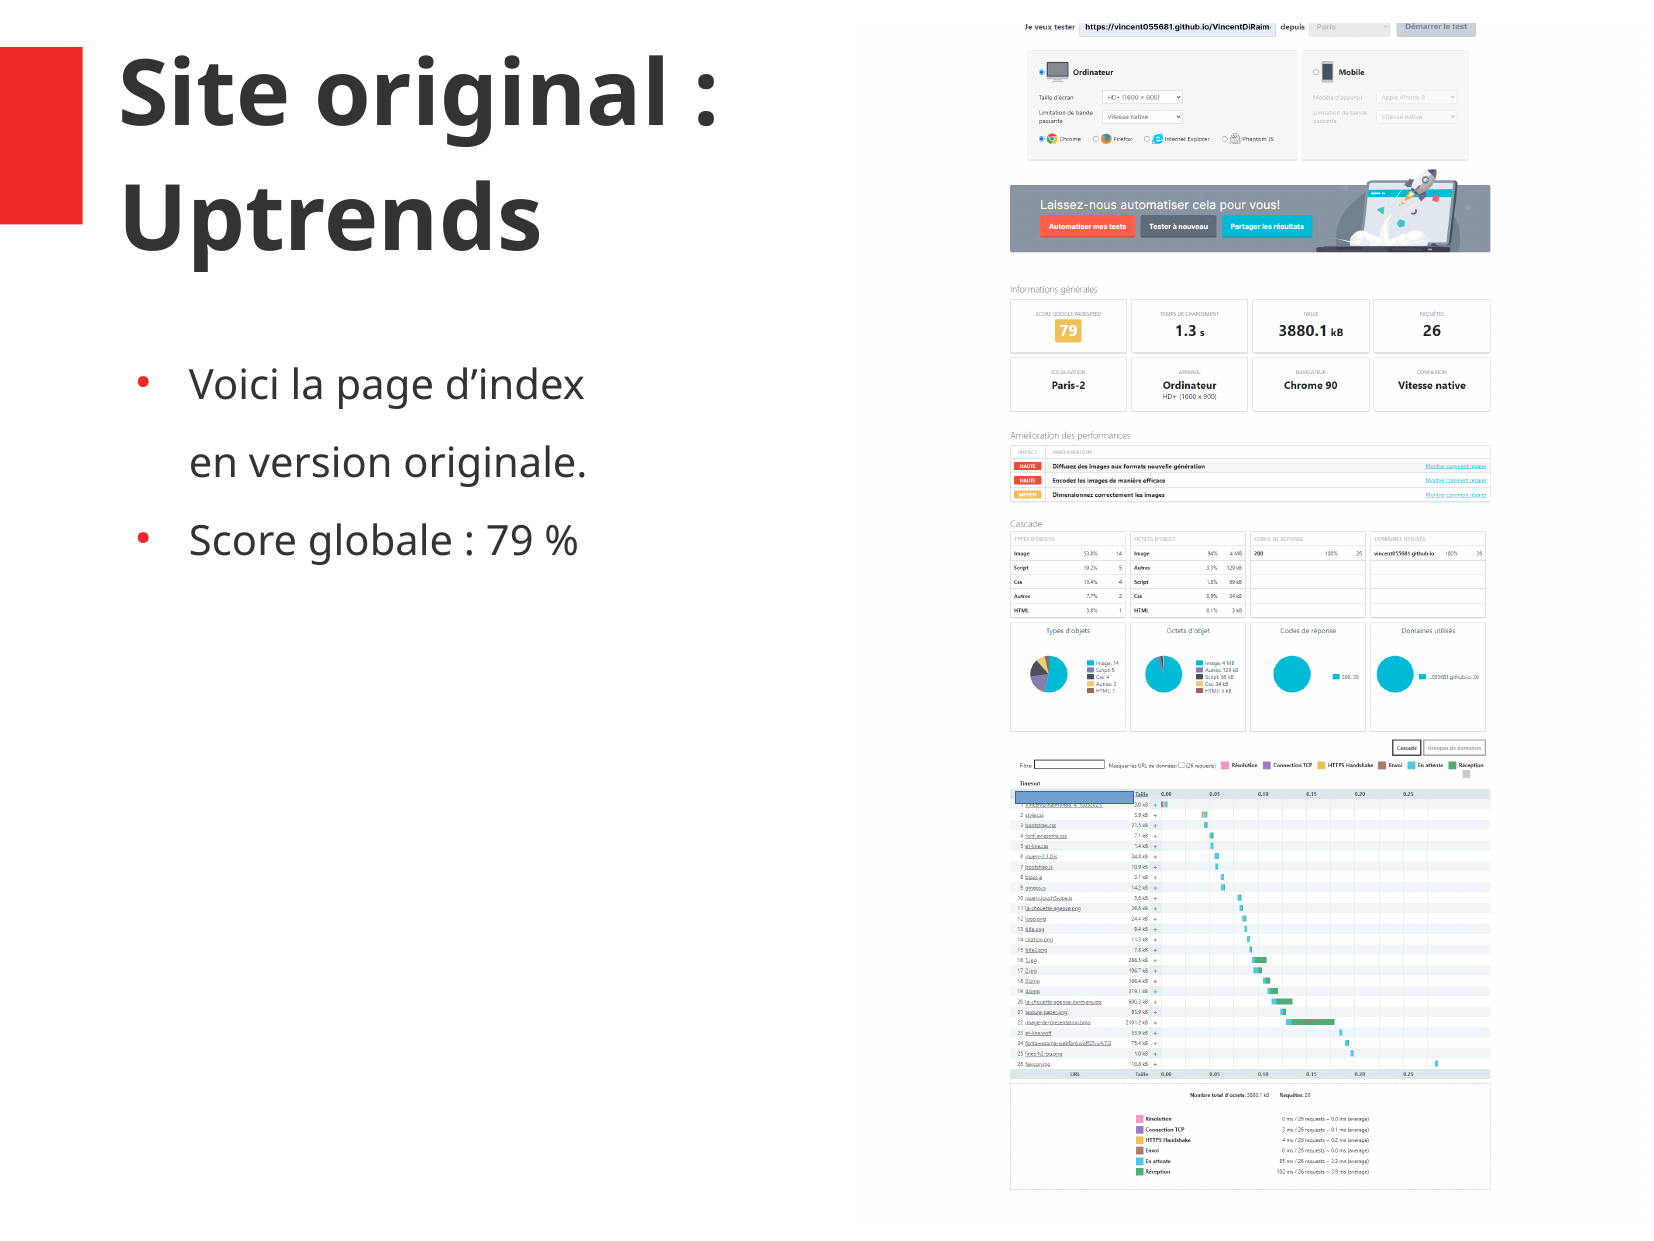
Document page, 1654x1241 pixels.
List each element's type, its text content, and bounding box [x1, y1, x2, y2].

list Voici la page d’index en version originale. Score globale : 79 % [118, 354, 850, 1074]
text_box [1015, 791, 1134, 804]
picture [850, 23, 1646, 1229]
title Site original : Uptrends [118, 27, 850, 278]
